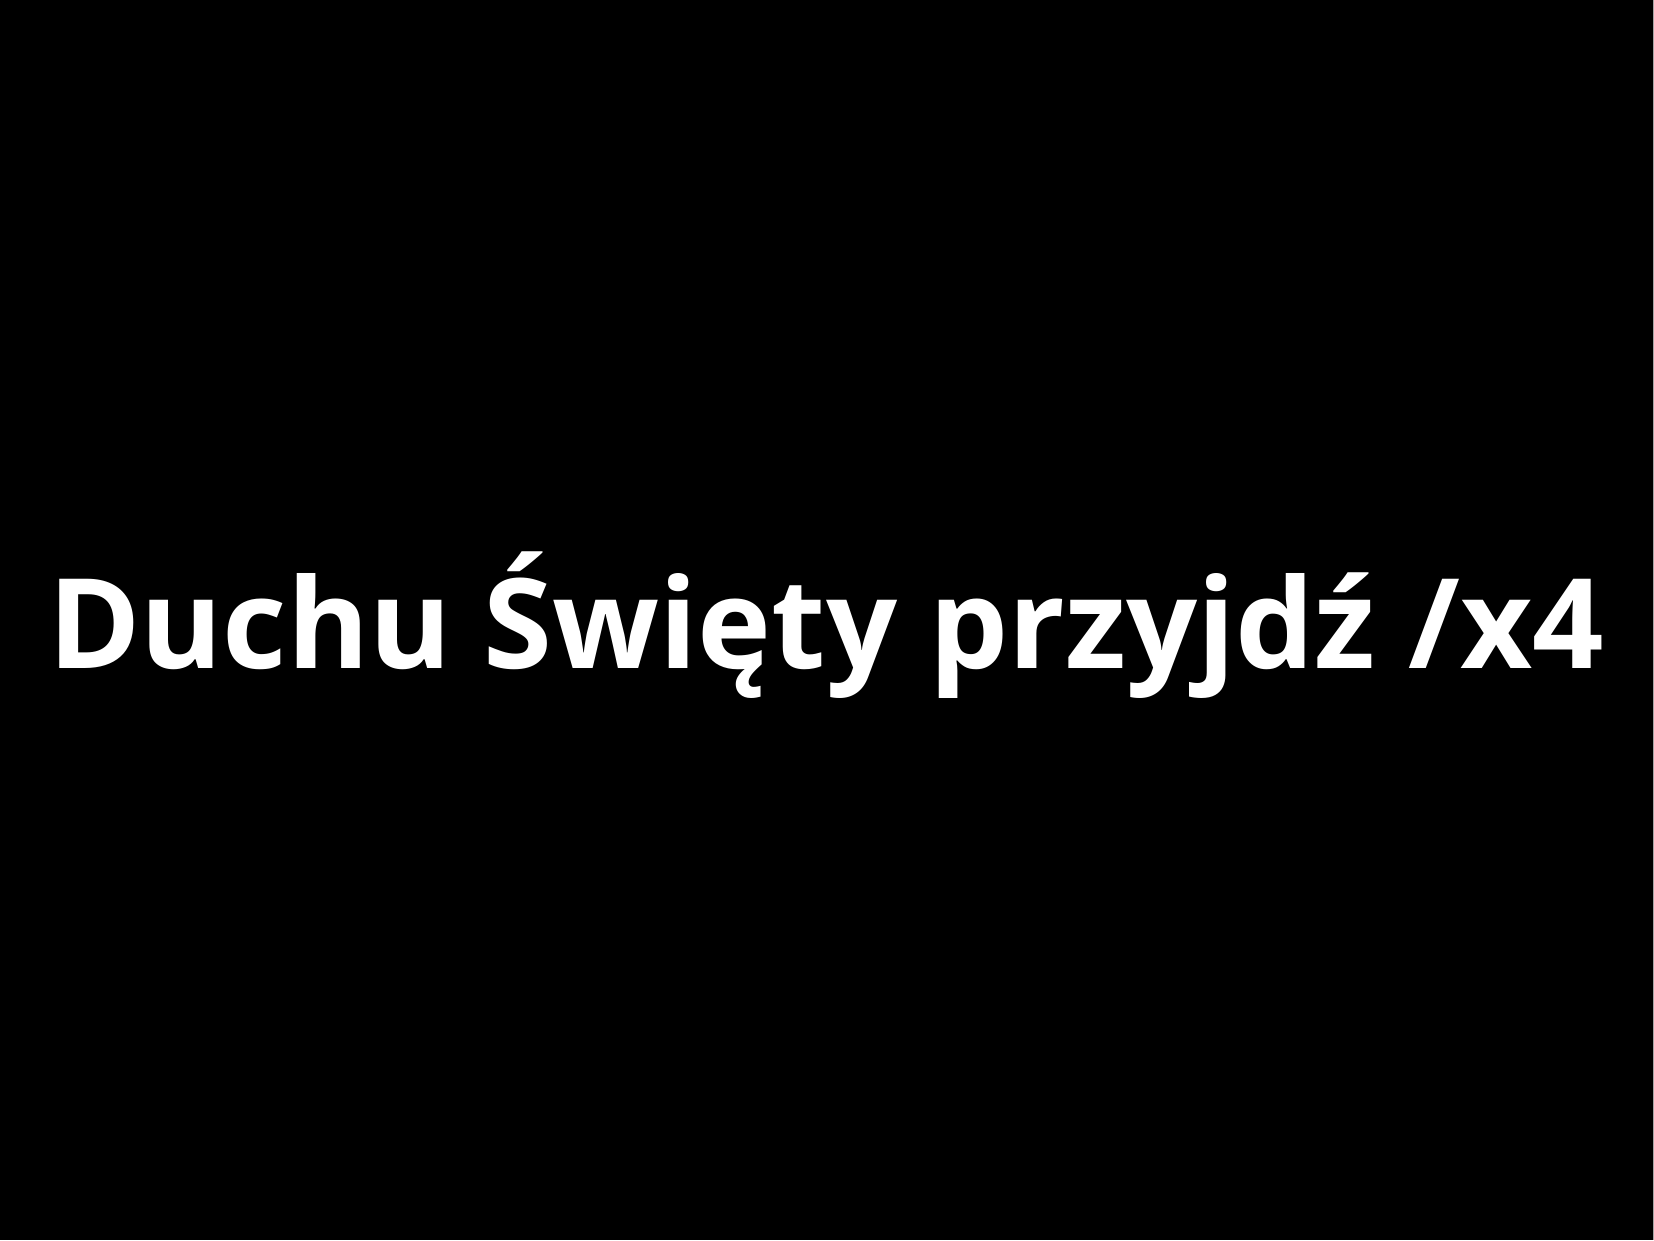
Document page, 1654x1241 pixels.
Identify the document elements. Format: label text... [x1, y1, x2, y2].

subtitle Duchu Święty przyjdź /x4 [0, 0, 1654, 1241]
